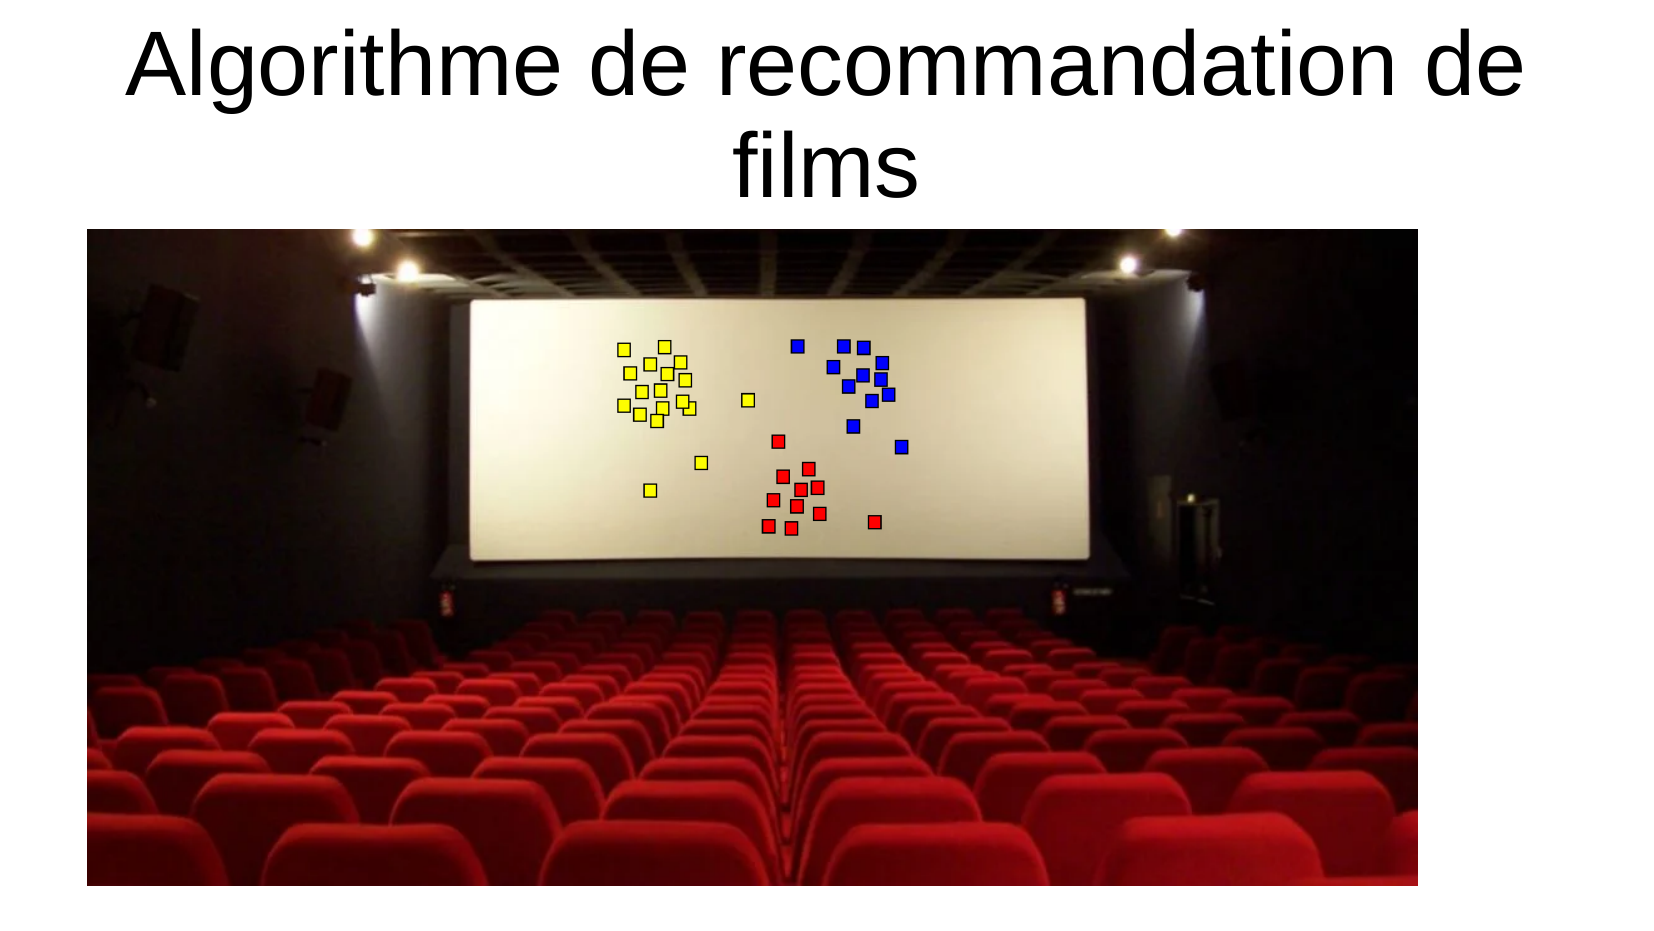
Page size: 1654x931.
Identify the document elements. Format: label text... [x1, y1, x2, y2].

picture [87, 229, 1418, 886]
title Algorithme de recommandation de films [82, 12, 1571, 218]
